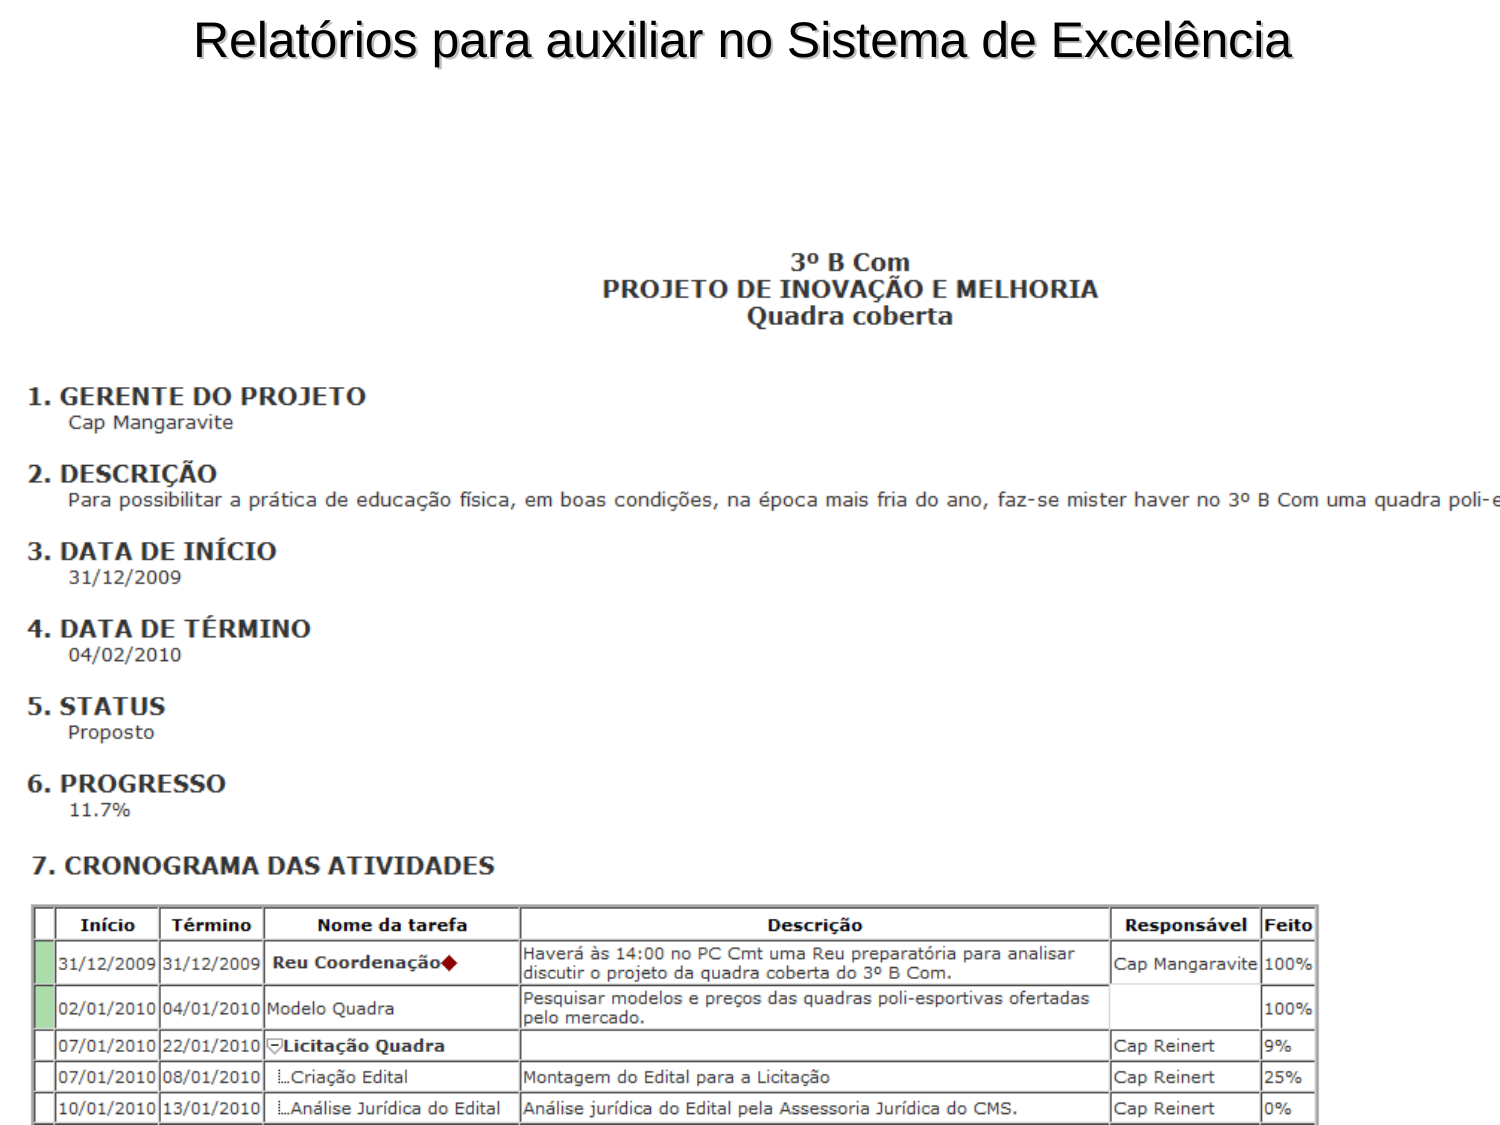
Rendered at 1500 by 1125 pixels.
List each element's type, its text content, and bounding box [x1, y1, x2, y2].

text_box Relatórios para auxiliar no Sistema de Excelência [0, 0, 1500, 76]
picture [0, 240, 1500, 1125]
